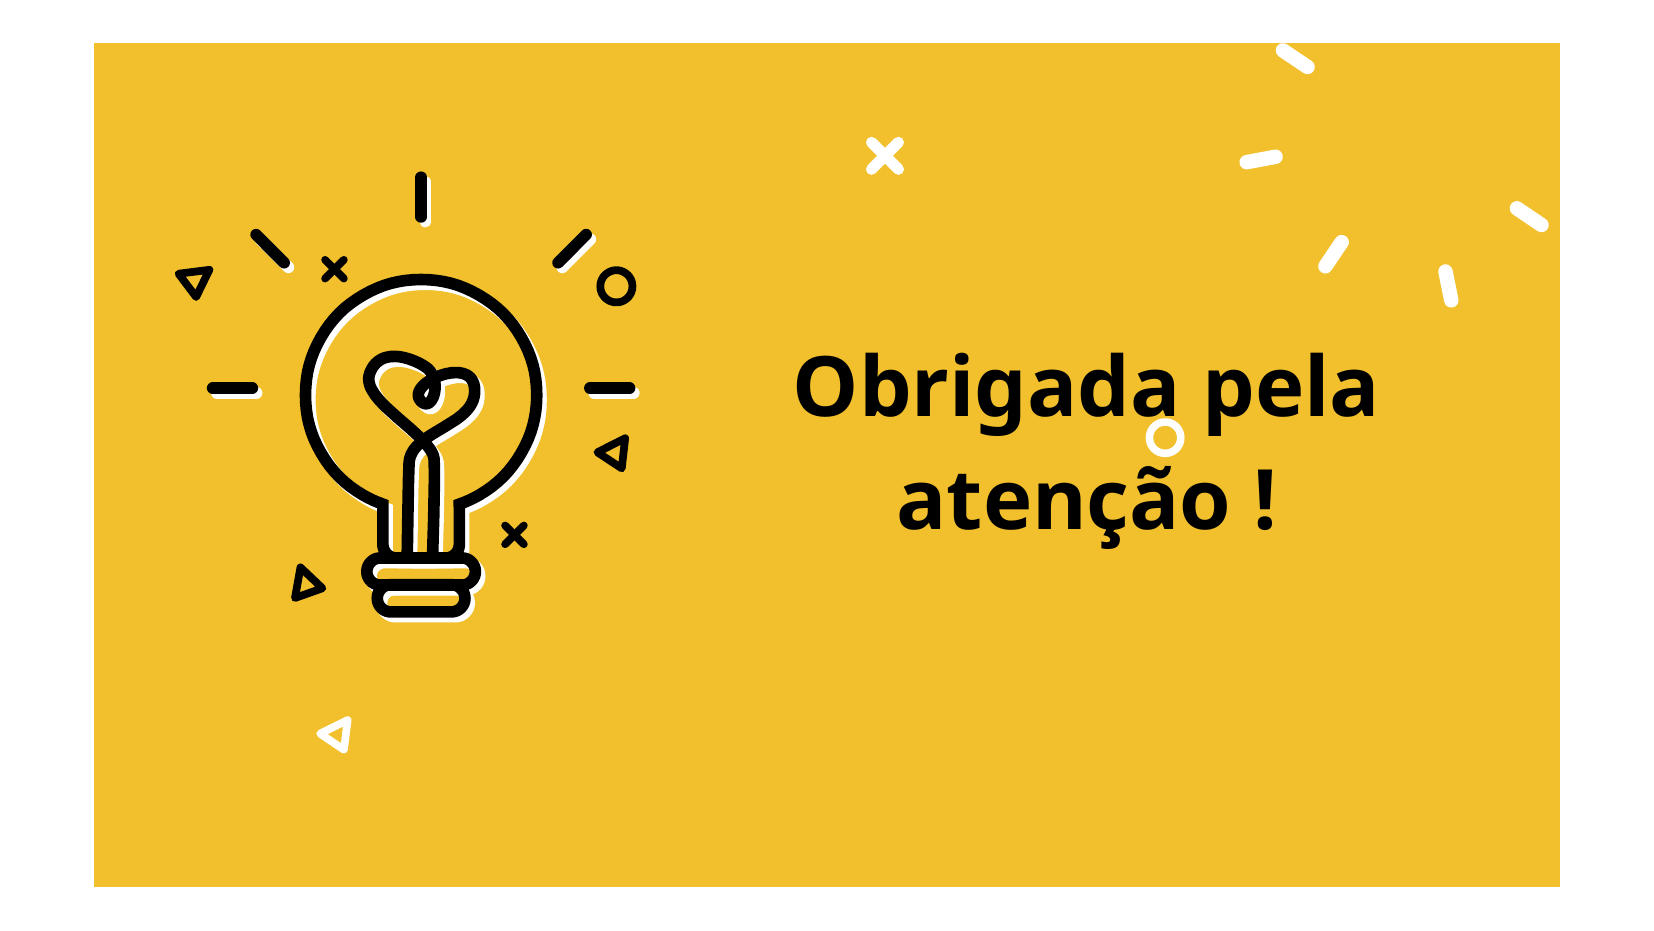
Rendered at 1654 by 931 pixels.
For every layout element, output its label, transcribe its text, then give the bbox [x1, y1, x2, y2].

title Obrigada pela atenção ! [726, 343, 1447, 538]
